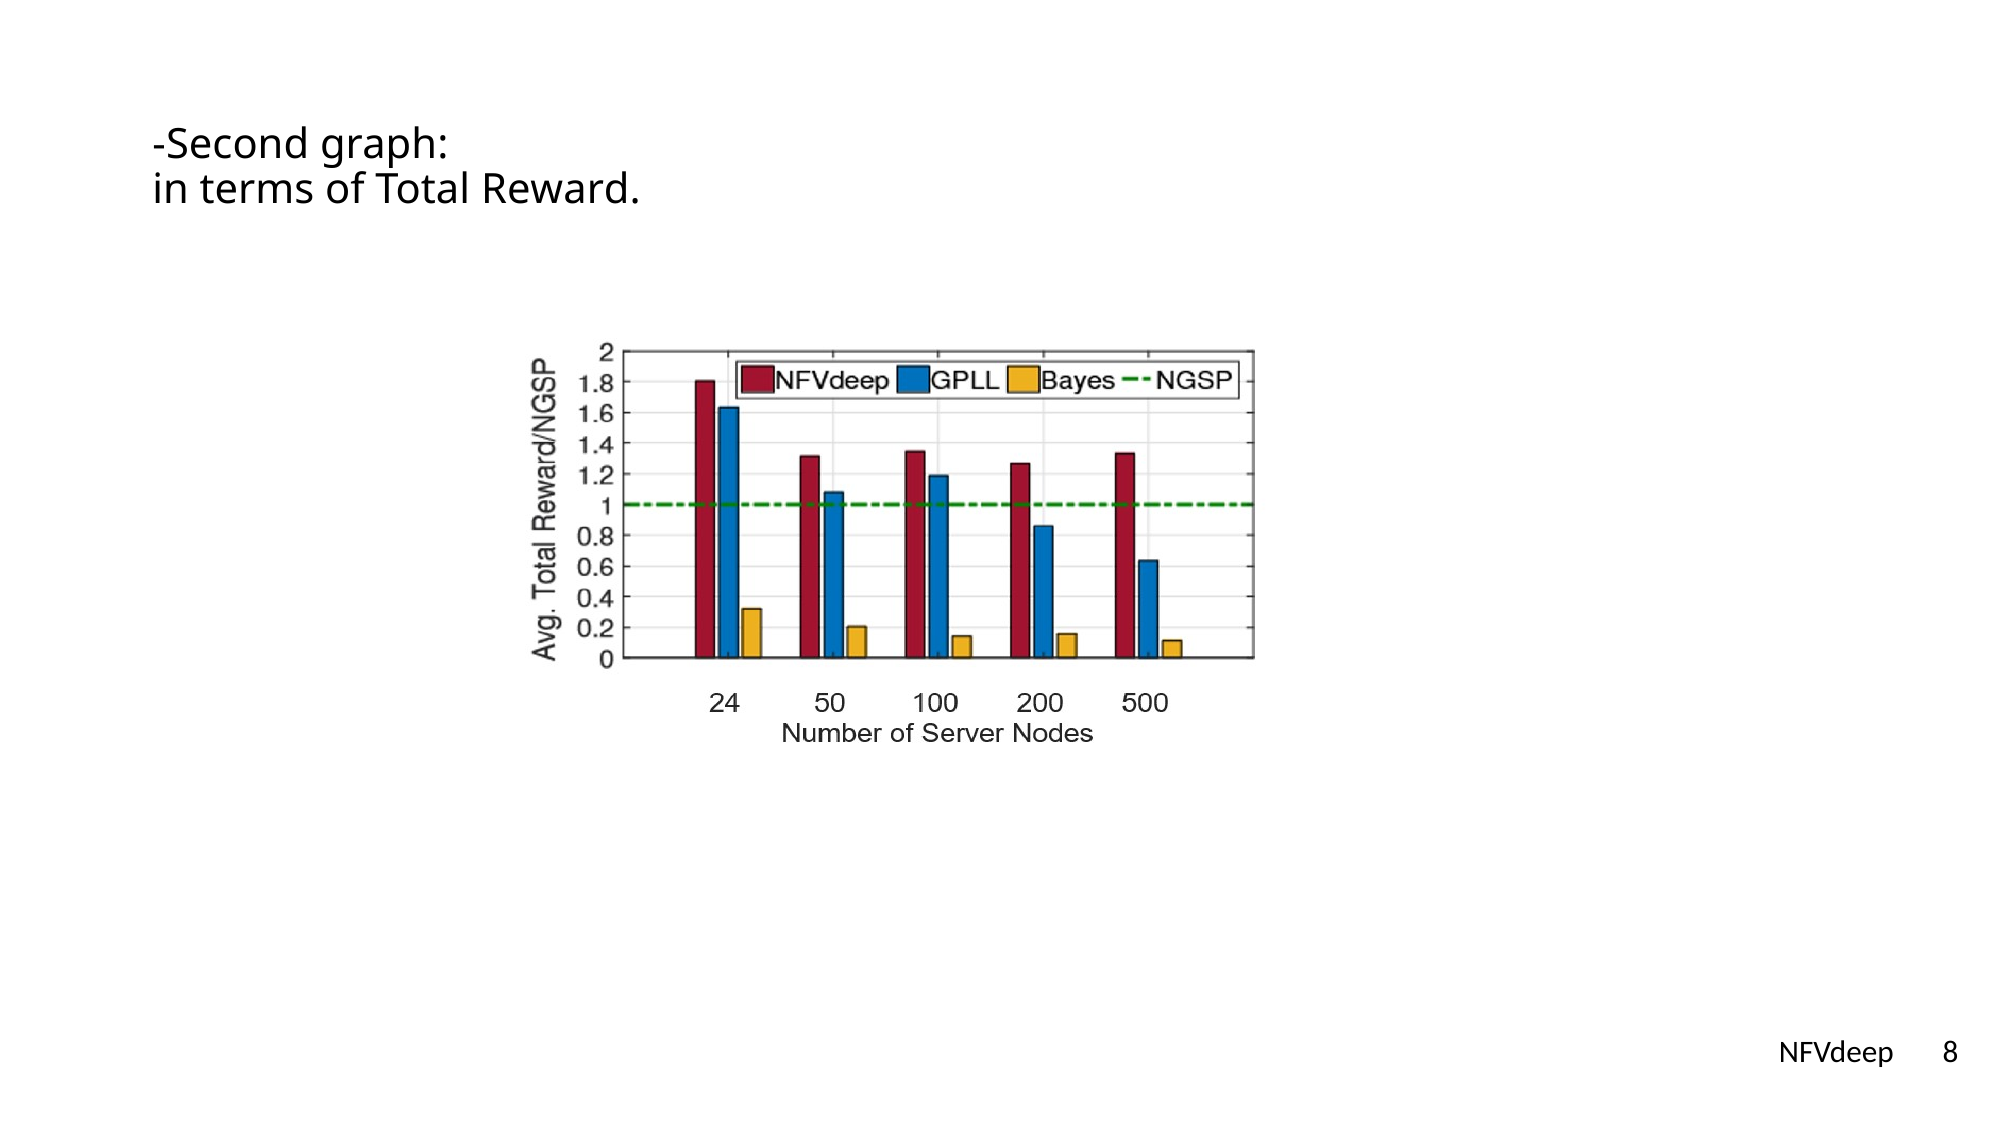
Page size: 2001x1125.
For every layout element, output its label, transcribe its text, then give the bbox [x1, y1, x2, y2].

title -Second graph: in terms of Total Reward. [137, 0, 1863, 538]
list NFVdeep 8 [258, 1033, 1984, 1106]
picture [500, 315, 1328, 759]
